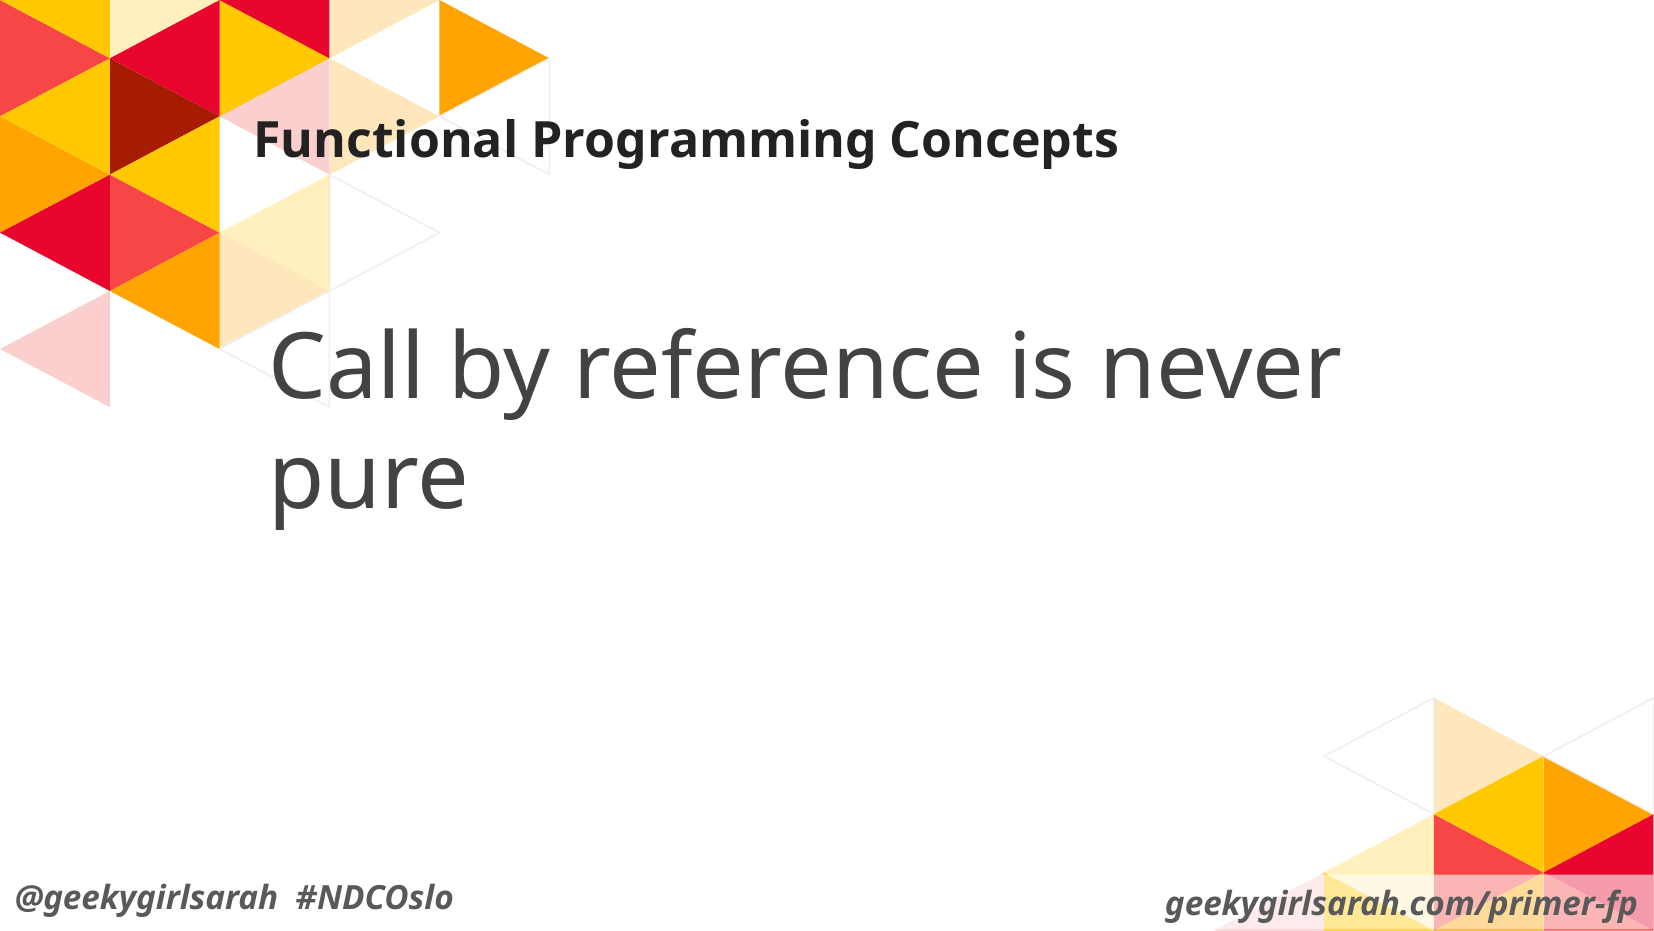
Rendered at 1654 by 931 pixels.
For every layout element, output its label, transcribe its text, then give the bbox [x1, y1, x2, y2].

list Call by reference is never pure [238, 291, 1455, 817]
title Functional Programming Concepts [238, 61, 1406, 183]
